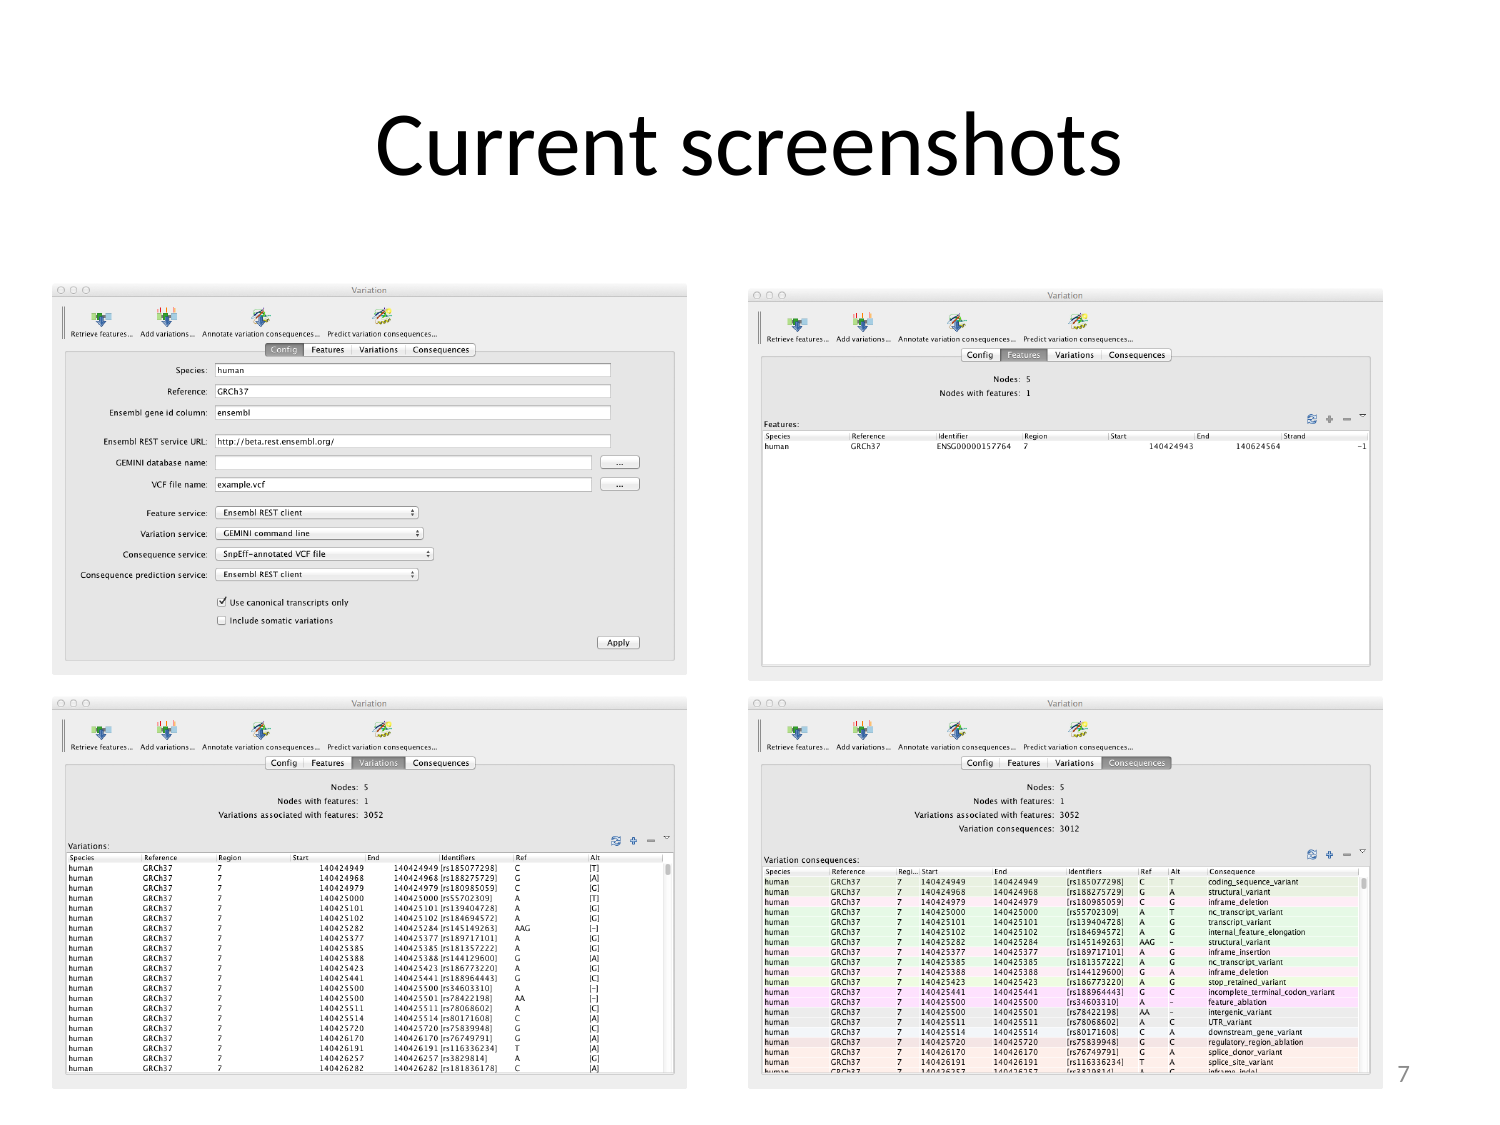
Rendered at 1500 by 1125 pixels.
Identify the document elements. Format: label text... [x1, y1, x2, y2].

picture [52, 283, 687, 675]
picture [748, 288, 1383, 681]
title Current screenshots [75, 45, 1425, 233]
picture [52, 696, 687, 1089]
picture [748, 696, 1383, 1089]
slide_number <number> [1074, 1042, 1425, 1103]
